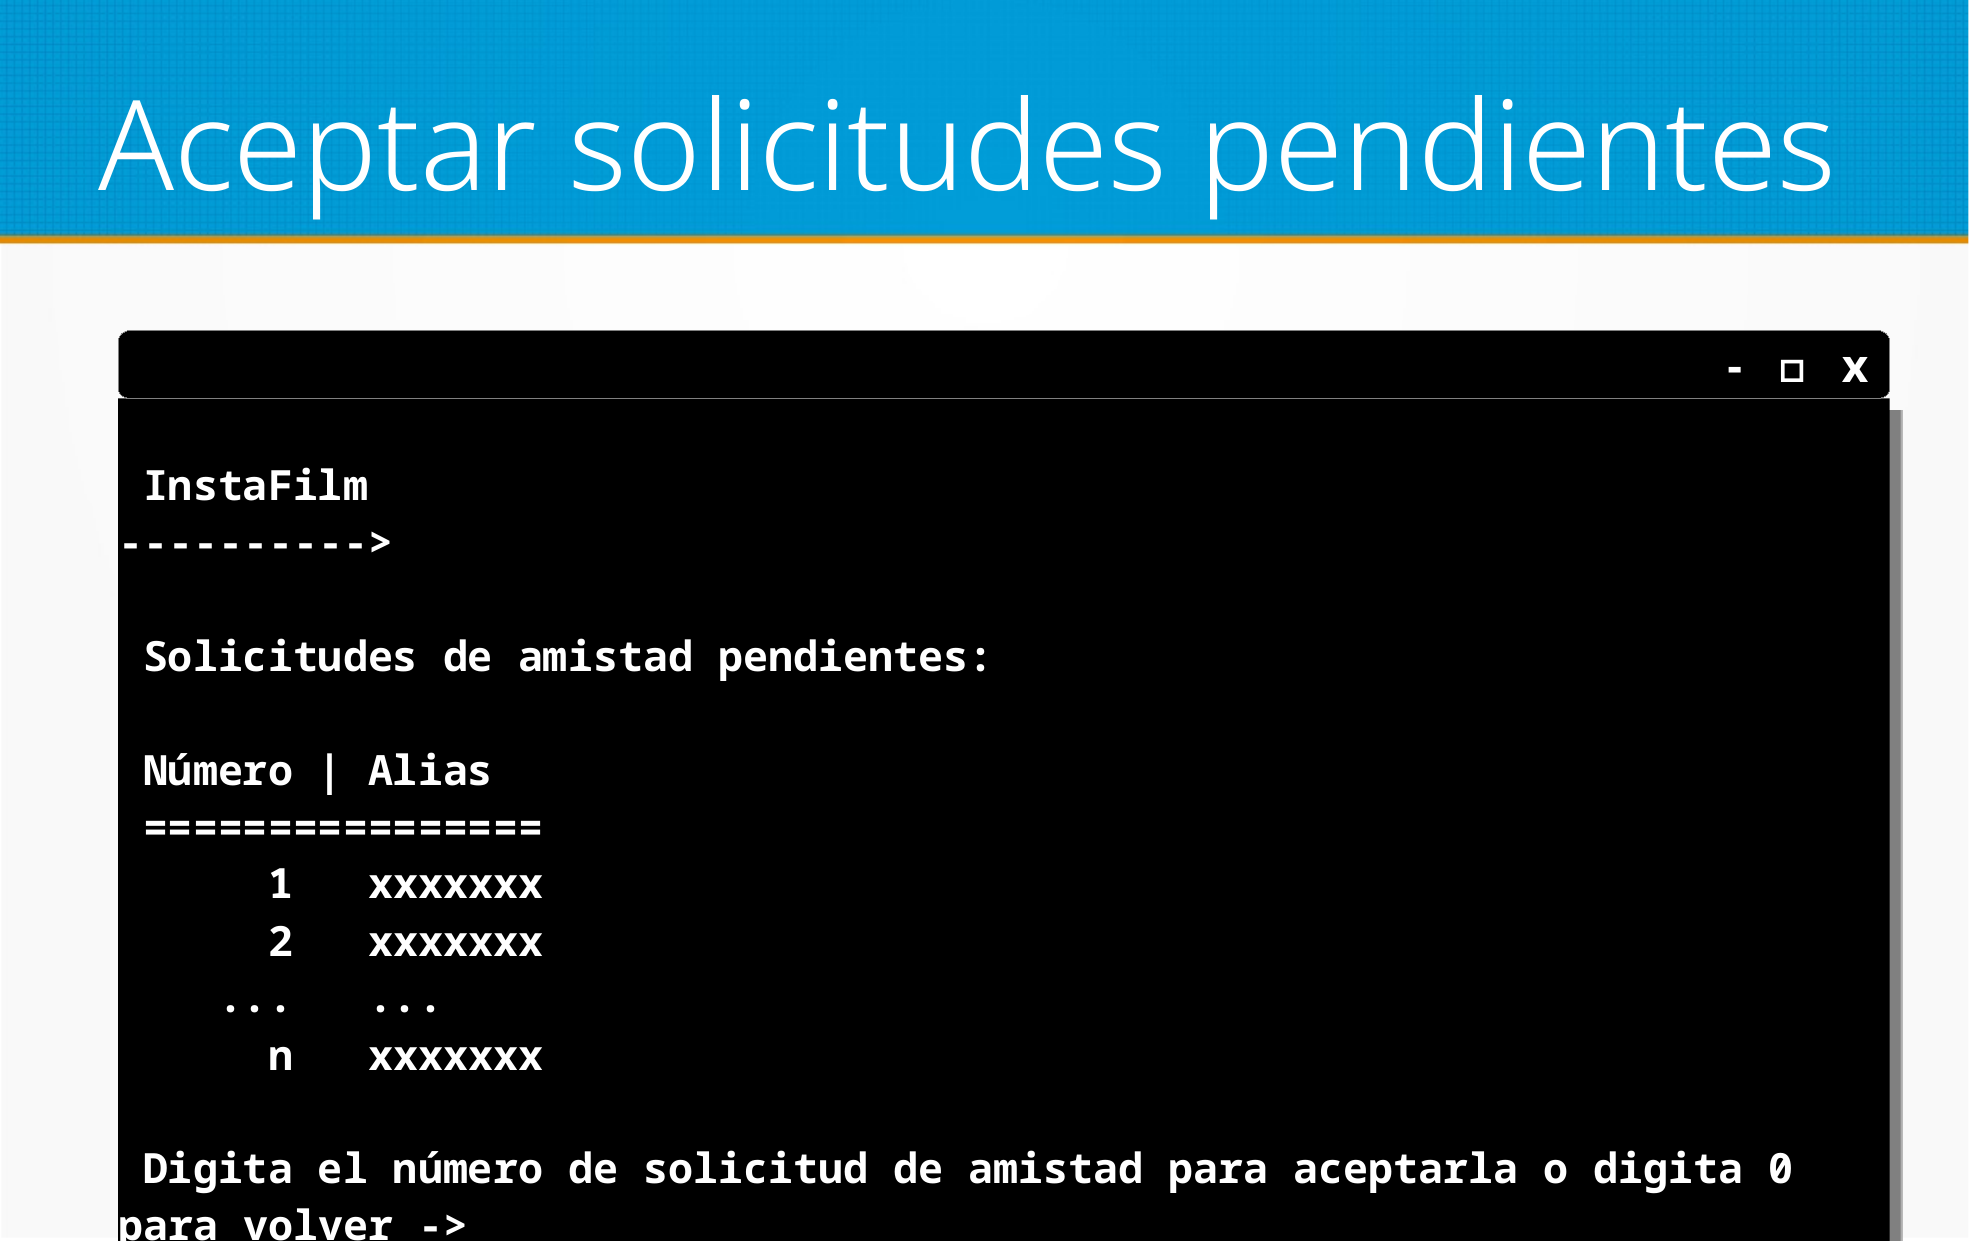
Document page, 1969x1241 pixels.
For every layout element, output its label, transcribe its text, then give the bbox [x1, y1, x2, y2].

picture [0, 233, 1969, 1241]
title Aceptar solicitudes pendientes [98, 19, 1870, 227]
text_box - □ x [118, 330, 1890, 399]
text_box InstaFilm ----------> Solicitudes de amistad pendientes: Número | Alias ================ 1 xxxxxxx 2 xxxxxxx ... ... n xxxxxxx Digita el número de solicitud de amistad para aceptarla o digita 0 para volver -> [118, 398, 1890, 1123]
